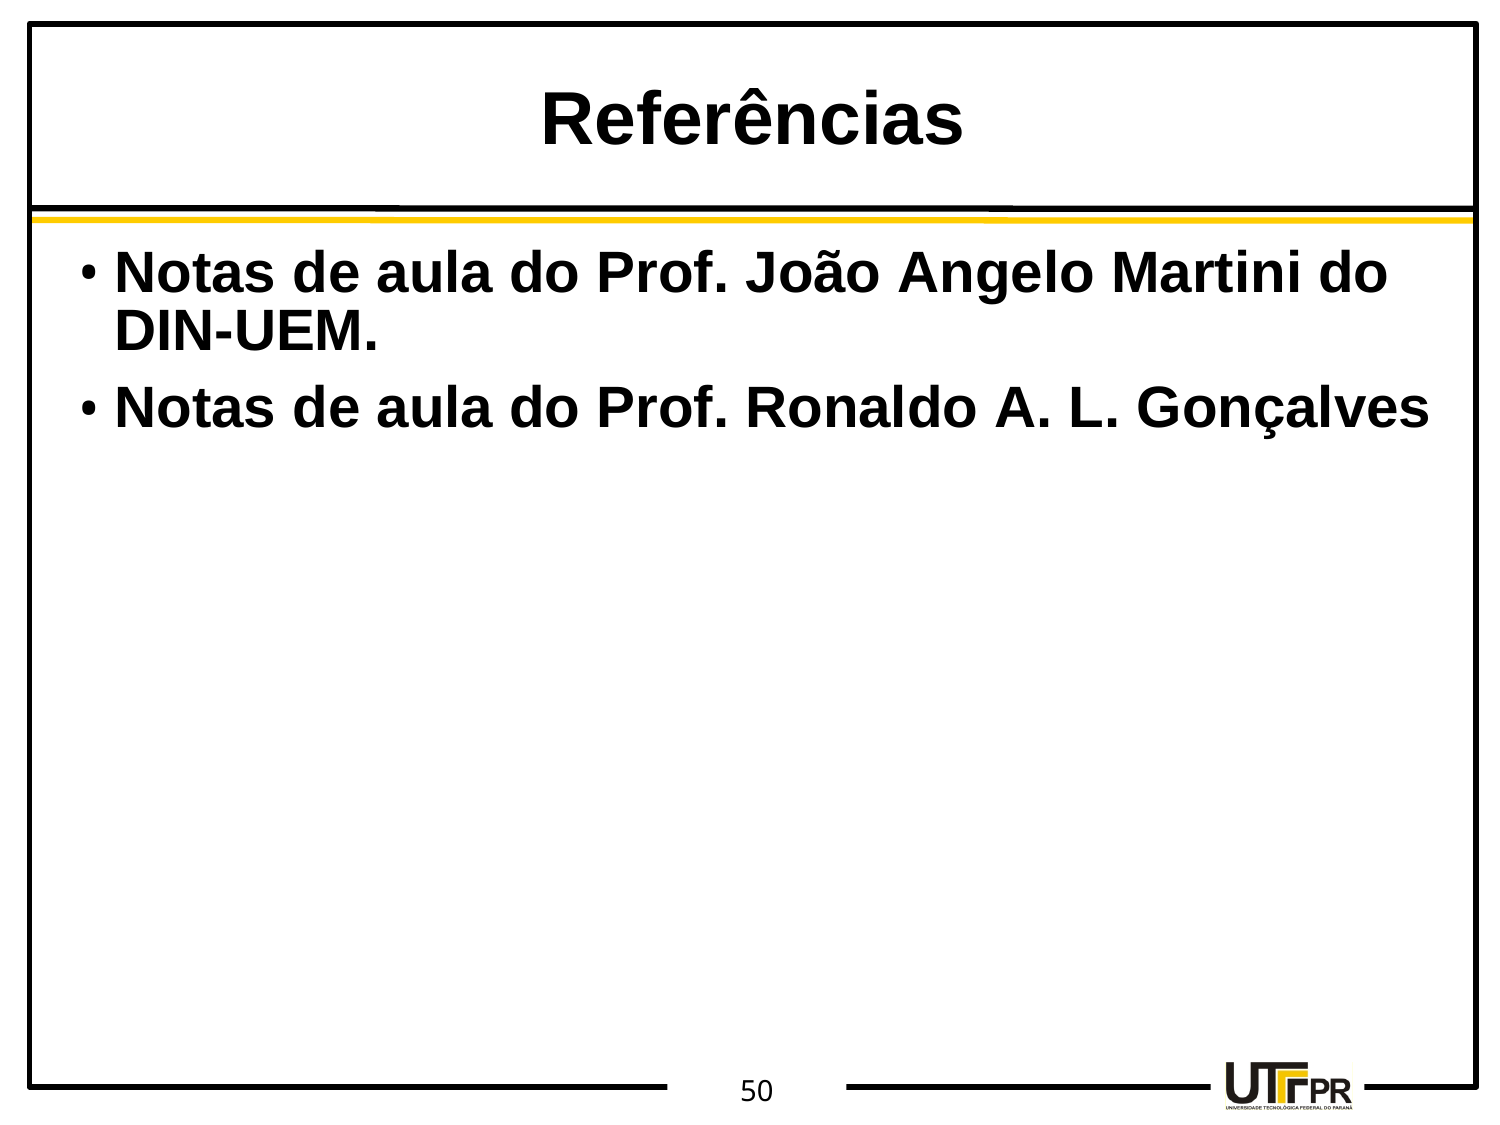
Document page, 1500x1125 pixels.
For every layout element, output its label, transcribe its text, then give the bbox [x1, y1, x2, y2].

title Referências [29, 54, 1477, 188]
picture [1225, 1062, 1353, 1110]
list Notas de aula do Prof. João Angelo Martini do DIN-UEM. Notas de aula do Prof. Ronaldo A. L. Gonçalves [41, 245, 1471, 1025]
